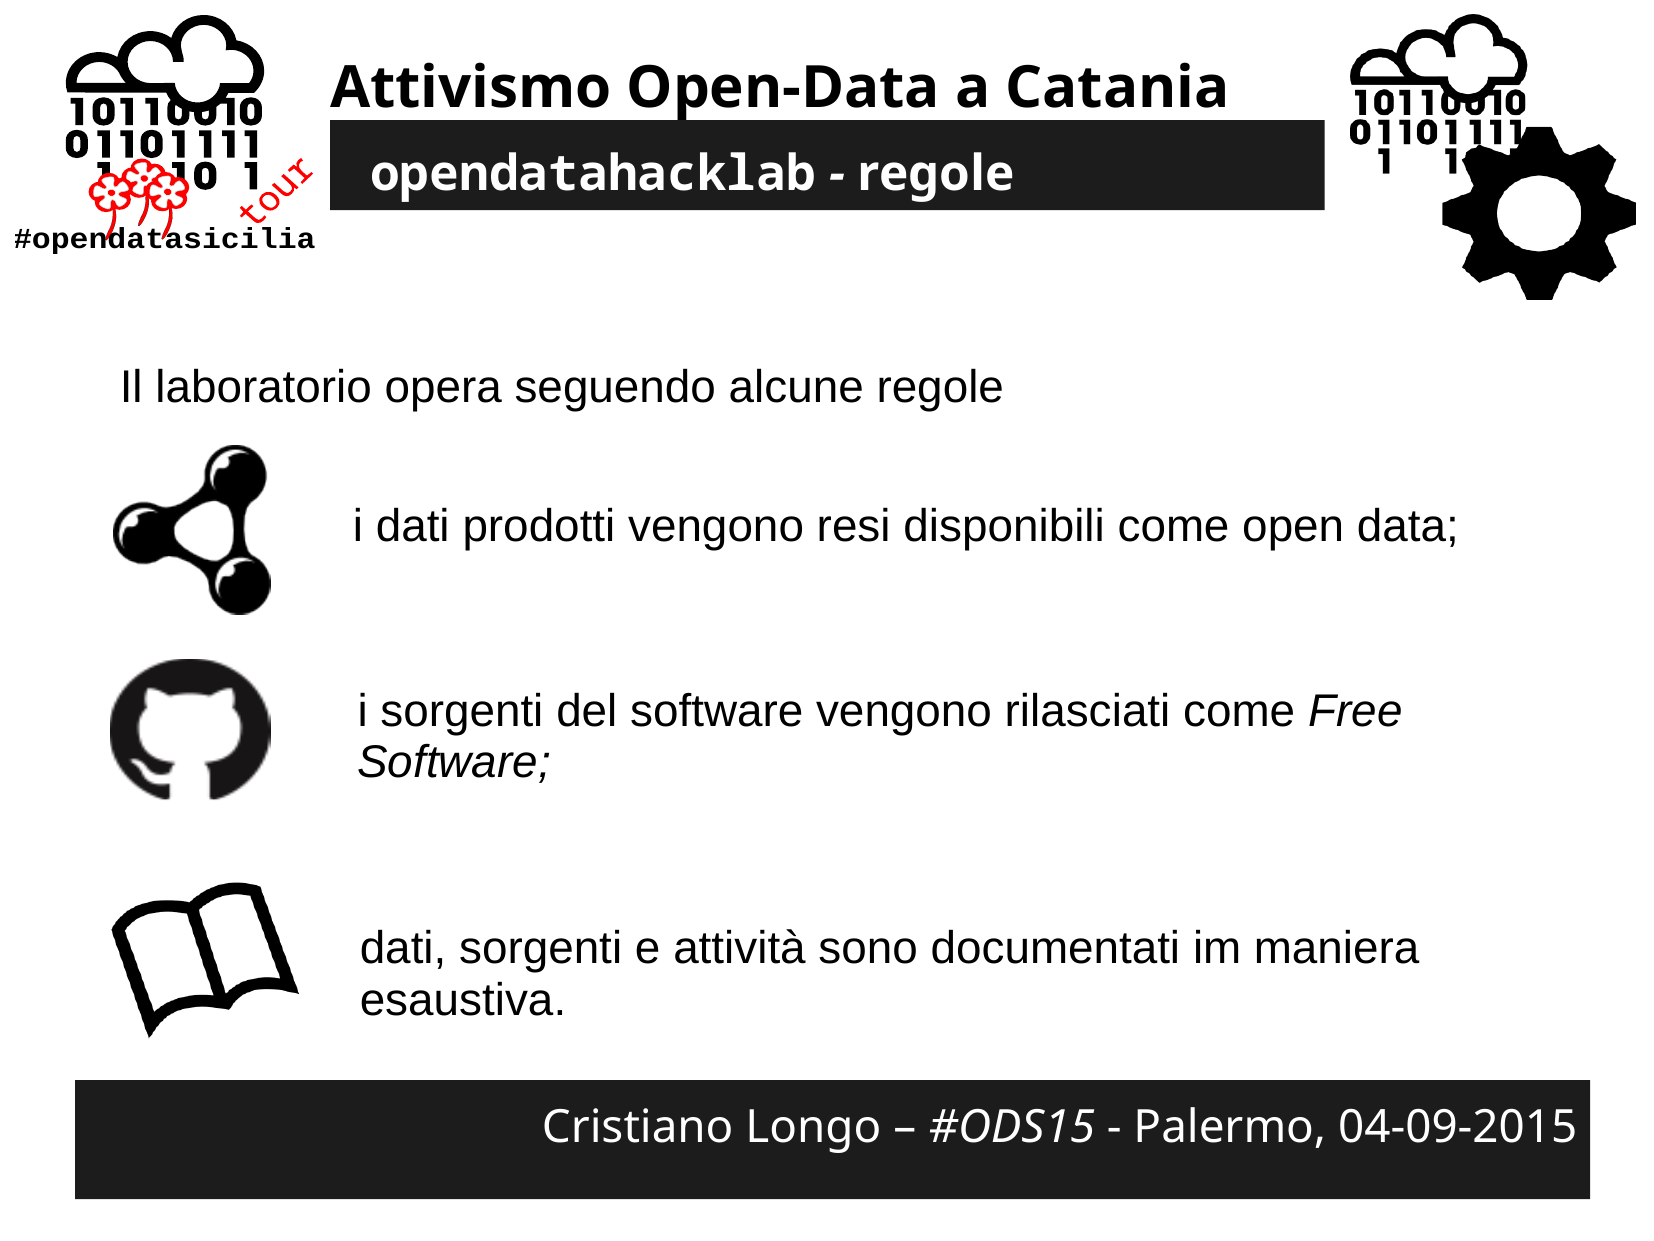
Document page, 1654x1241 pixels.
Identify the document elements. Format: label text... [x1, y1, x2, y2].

picture [113, 445, 271, 616]
text_box Il laboratorio opera seguendo alcune regole [105, 353, 1591, 421]
picture [110, 659, 271, 805]
list Attivismo Open-Data a Catania [330, 45, 1321, 120]
list opendatahacklab - regole [330, 120, 1325, 211]
list Cristiano Longo – #ODS15 - Palermo, 04-09-2015 [75, 1080, 1591, 1200]
text_box i dati prodotti vengono resi disponibili come open data; [338, 492, 1554, 559]
picture [105, 869, 301, 1051]
text_box dati, sorgenti e attività sono documentati im maniera esaustiva. [345, 915, 1576, 1033]
text_box i sorgenti del software vengono rilasciati come Free Software; [342, 677, 1588, 795]
picture [15, 15, 316, 256]
picture [1350, 14, 1636, 301]
